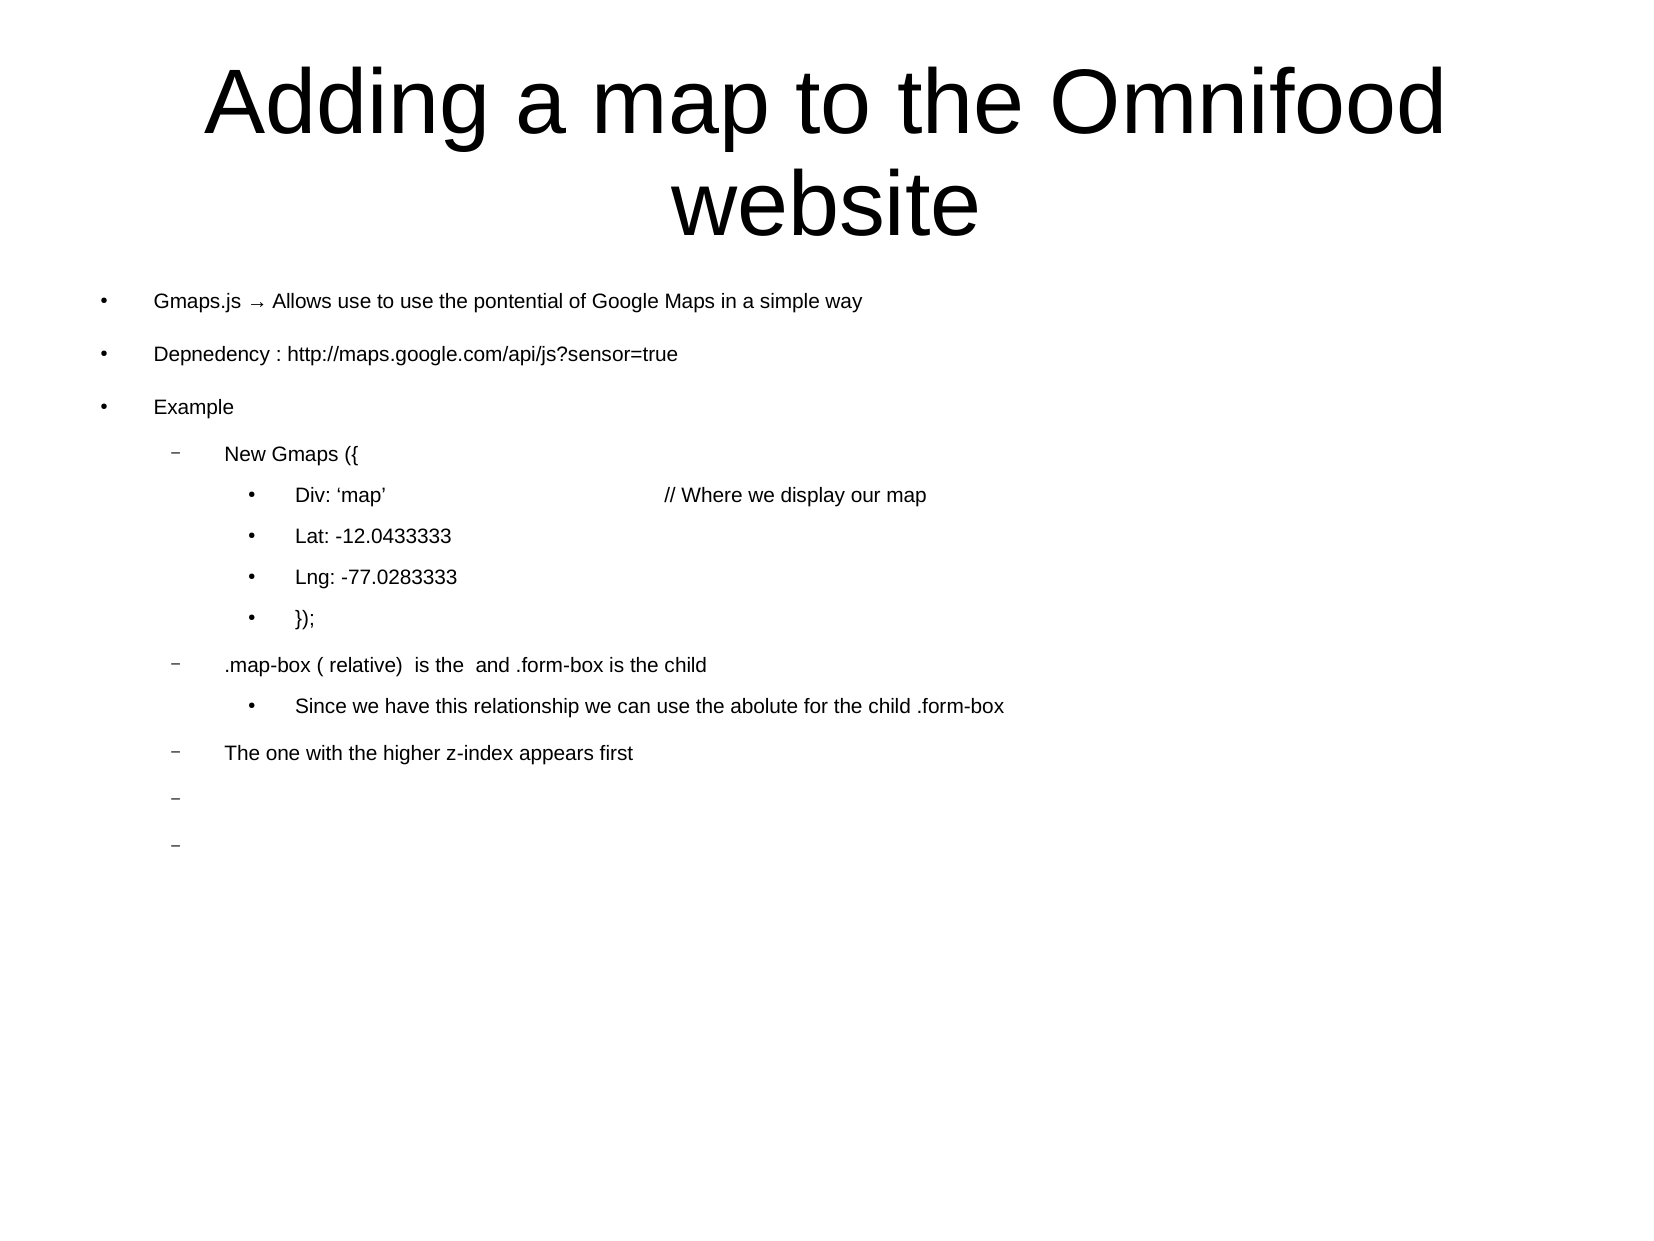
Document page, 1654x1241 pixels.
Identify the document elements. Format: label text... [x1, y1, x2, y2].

list Gmaps.js → Allows use to use the pontential of Google Maps in a simple way Depnedency : http://maps.google.com/api/js?sensor=true Example New Gmaps ({ Div: ‘map’ // Where we display our map Lat: -12.0433333 Lng: -77.0283333 }); .map-box ( relative) is the and .form-box is the child Since we have this relationship we can use the abolute for the child .form-box The one with the higher z-index appears first [82, 290, 1583, 1217]
title Adding a map to the Omnifood website [82, 49, 1571, 257]
